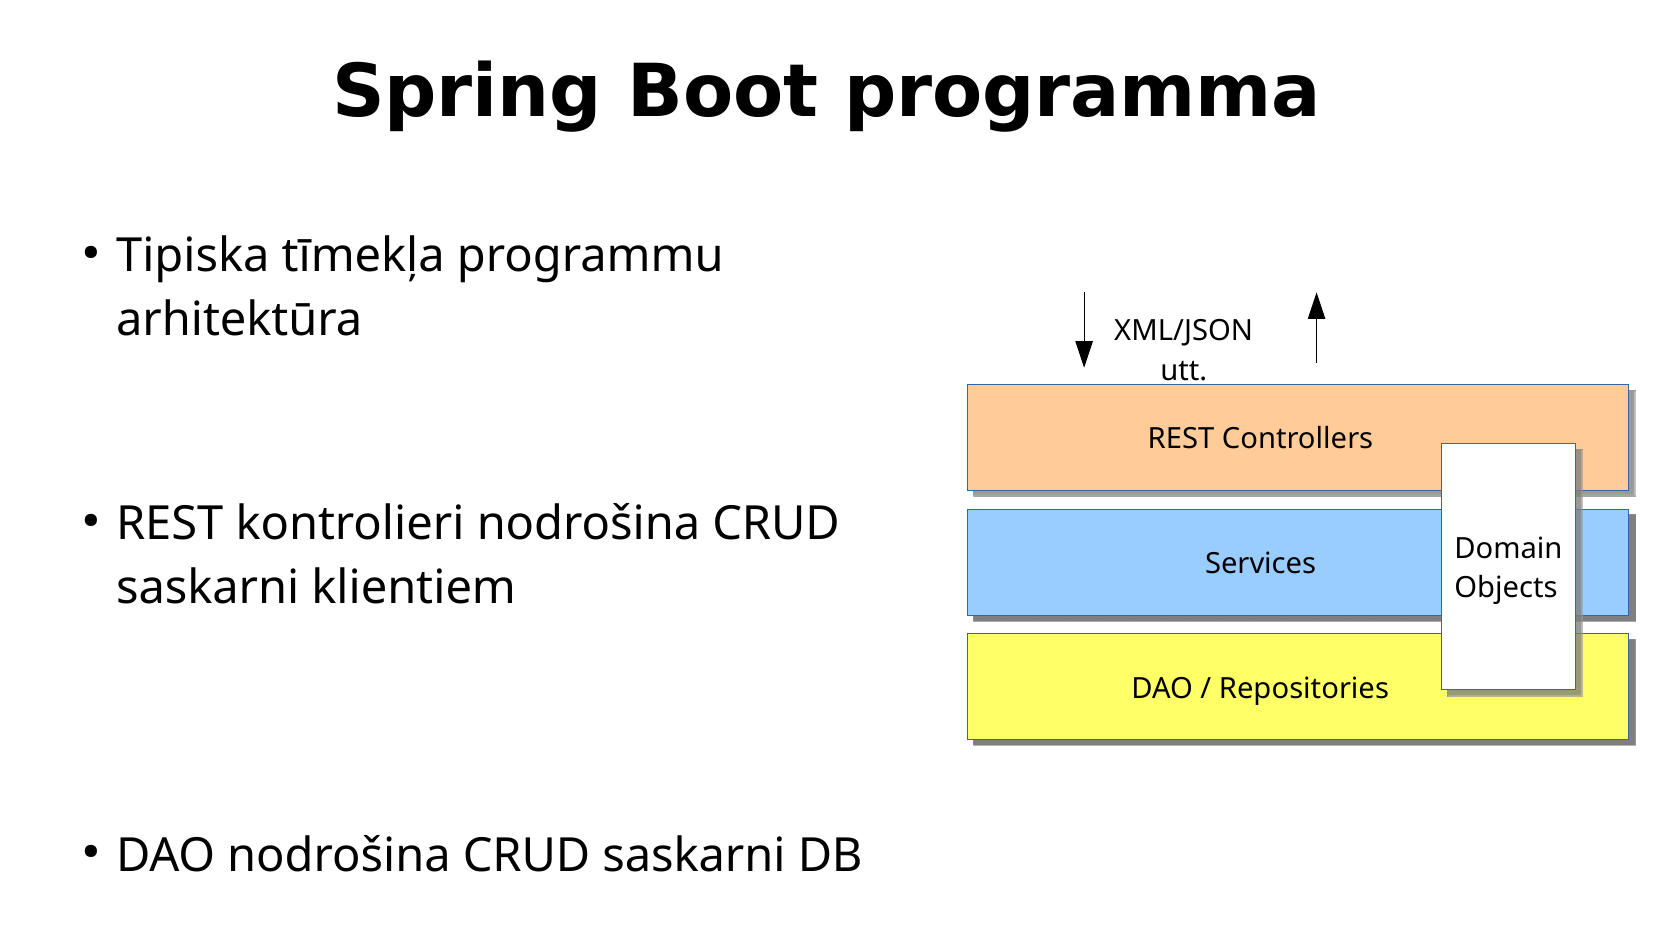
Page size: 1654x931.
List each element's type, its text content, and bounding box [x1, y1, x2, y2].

text_box DAO / Repositories [967, 633, 1629, 740]
text_box Domain Objects [1441, 443, 1576, 690]
list Tipiska tīmekļa programmu arhitektūra REST kontrolieri nodrošina CRUD saskarni klientiem DAO nodrošina CRUD saskarni DB [82, 221, 957, 889]
text_box Services [967, 509, 1441, 616]
text_box Services [1576, 509, 1629, 616]
text_box REST Controllers [967, 384, 1629, 491]
title Spring Boot programma [82, 6, 1571, 177]
text_box XML/JSON utt. [1099, 301, 1313, 389]
